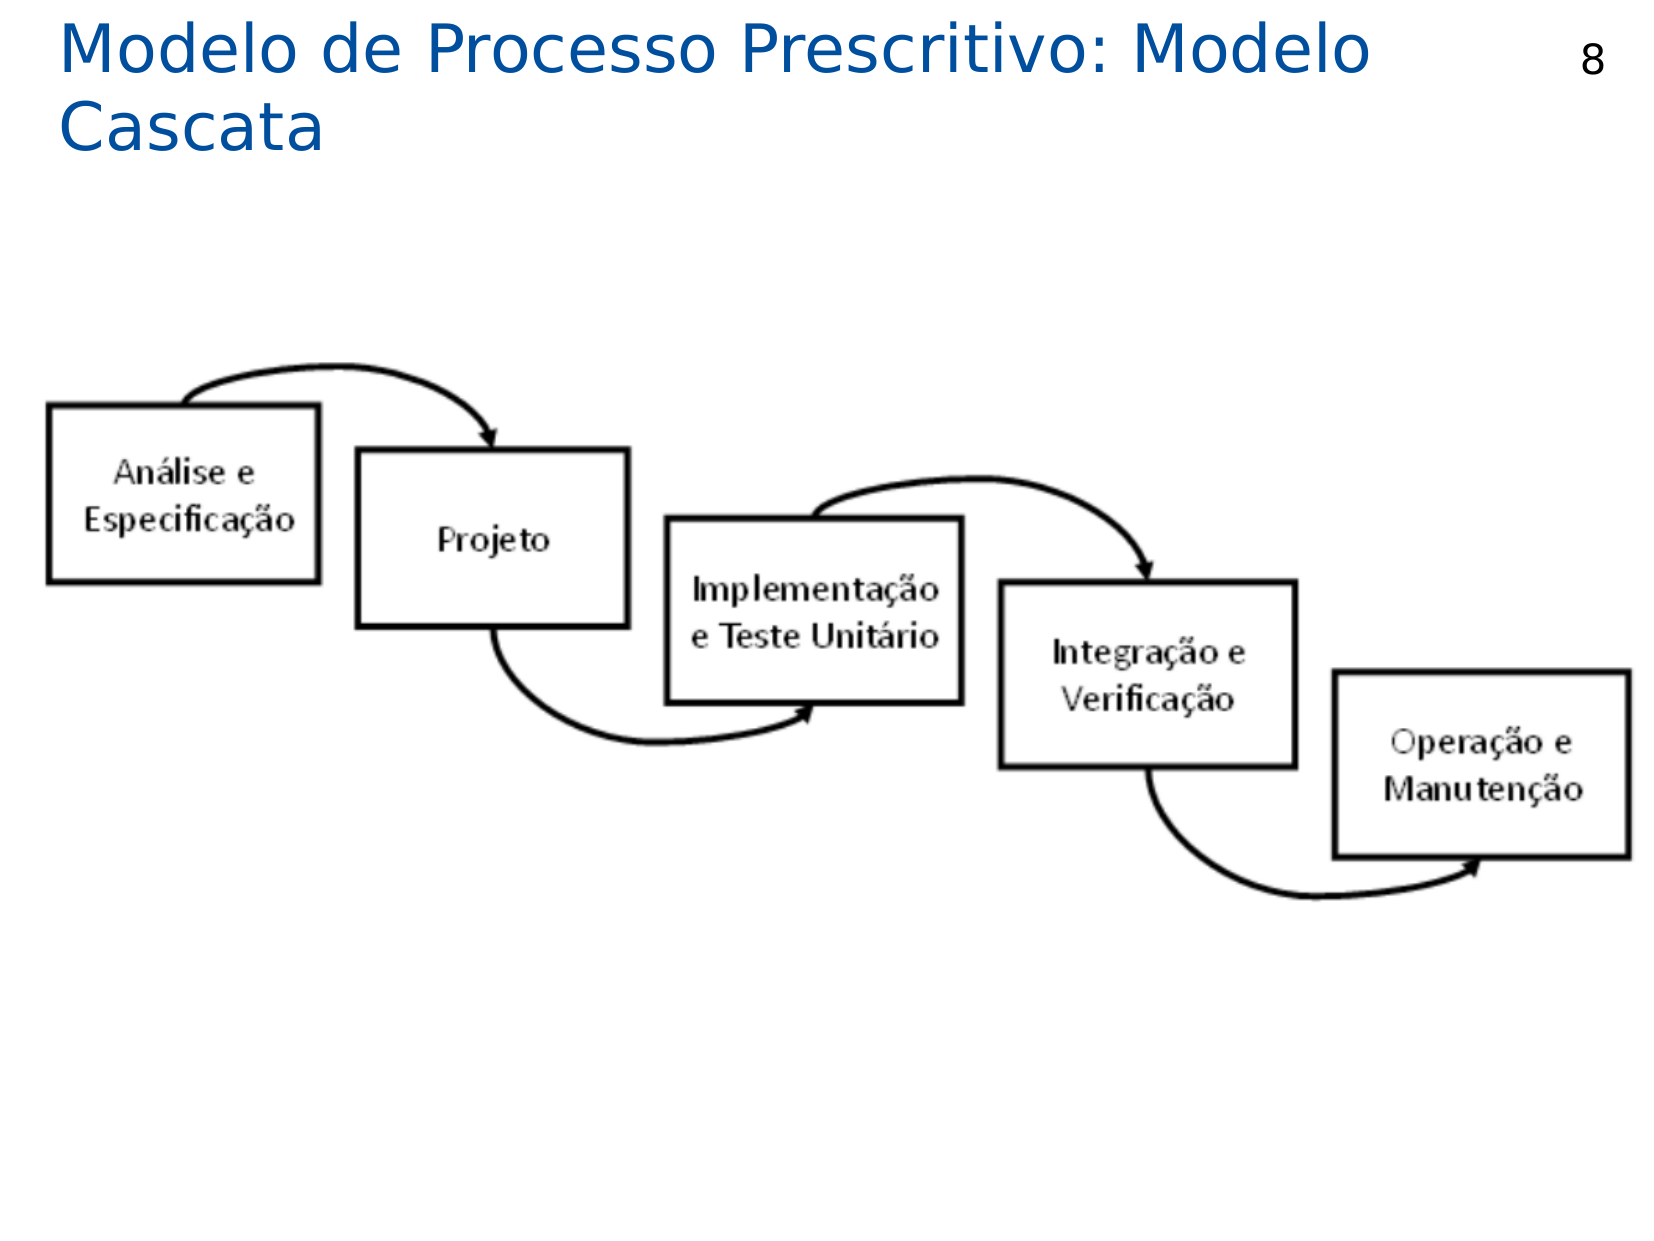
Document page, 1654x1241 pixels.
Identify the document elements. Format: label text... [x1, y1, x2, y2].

title Modelo de Processo Prescritivo: Modelo Cascata [59, 10, 1506, 167]
picture [35, 361, 1640, 907]
